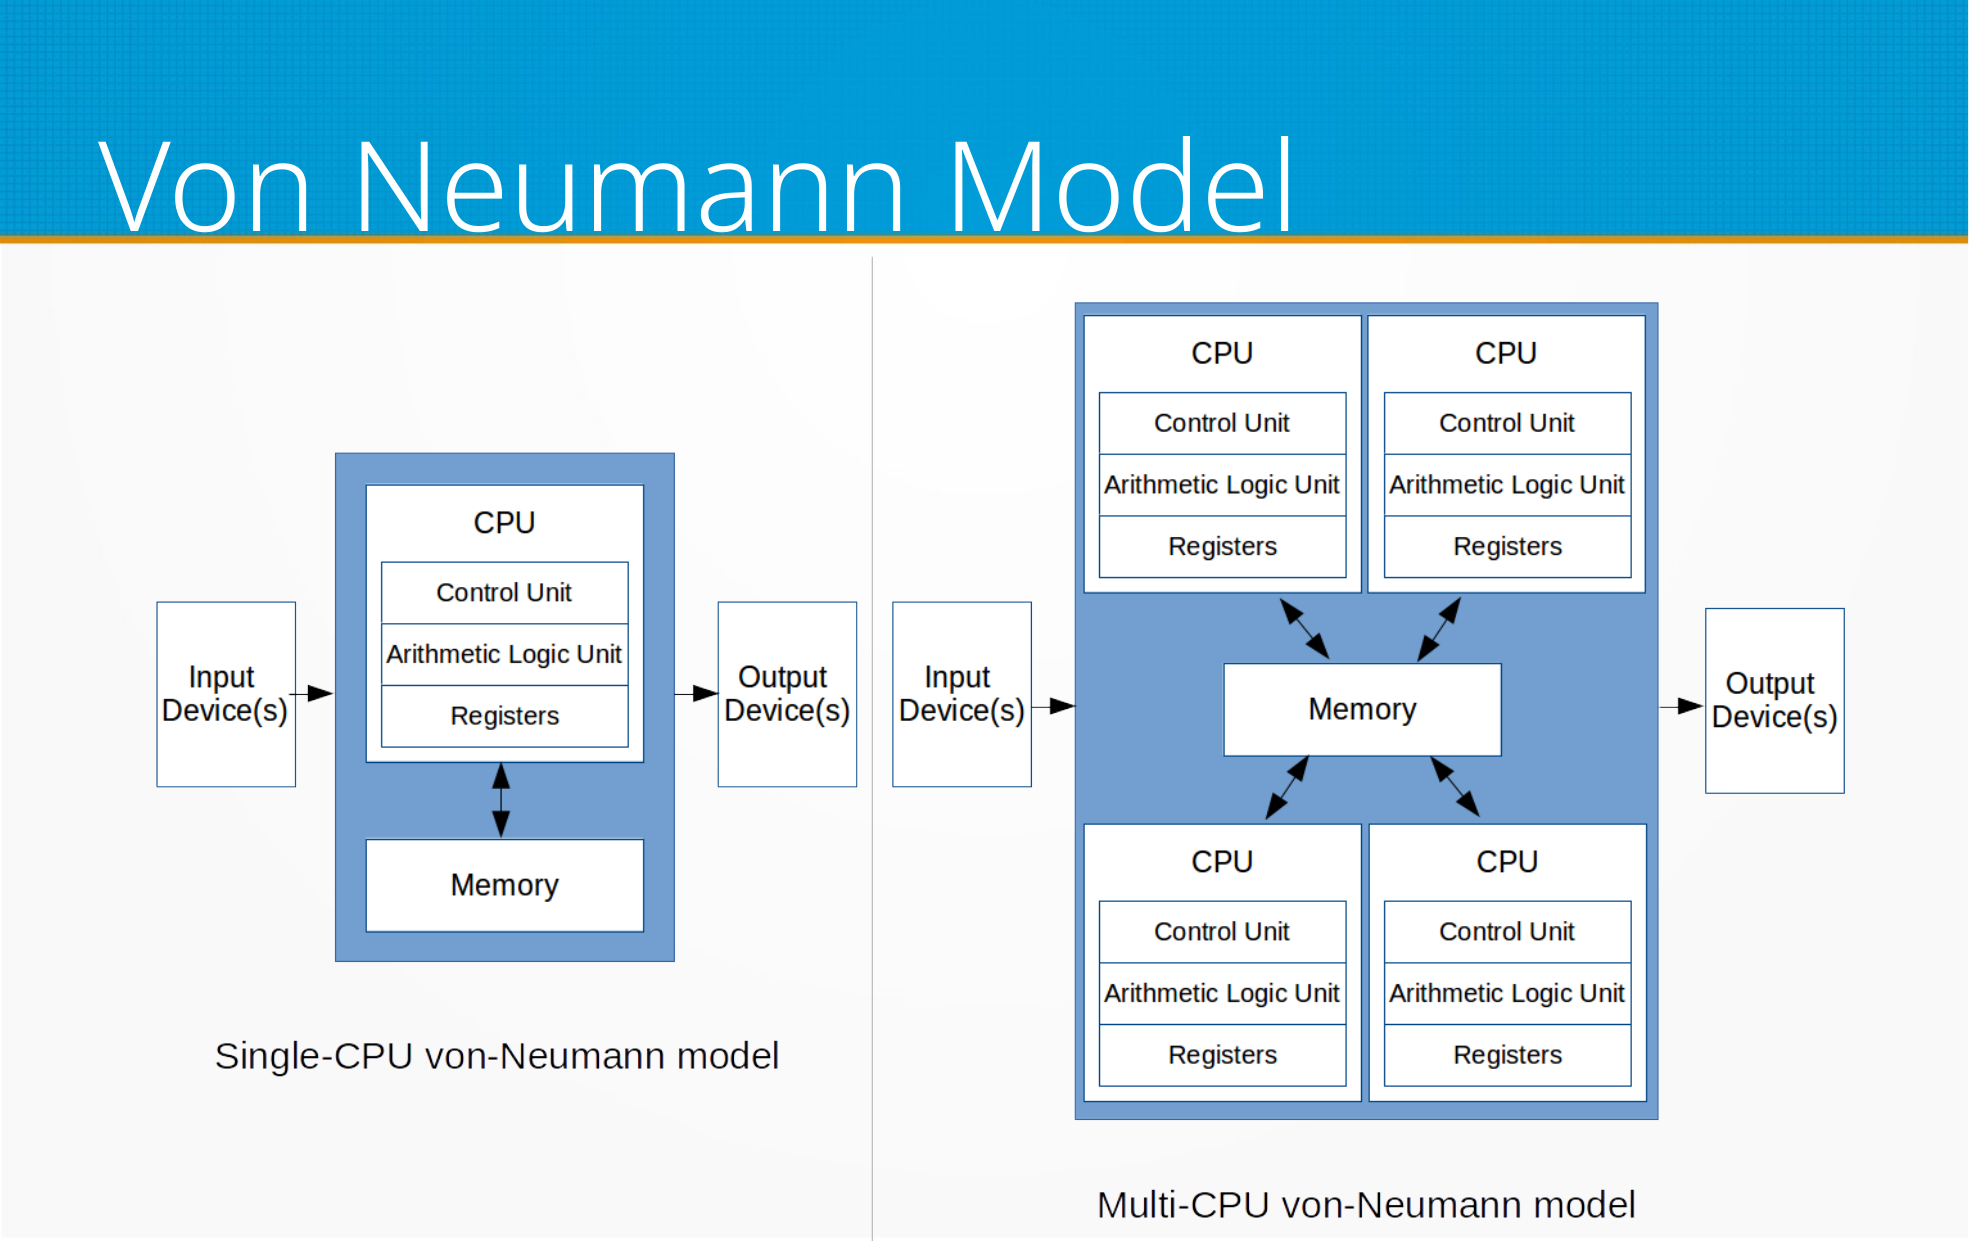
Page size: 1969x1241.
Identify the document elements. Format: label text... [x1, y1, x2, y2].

picture [0, 233, 1969, 1241]
title Von Neumann Model [98, 49, 1870, 257]
